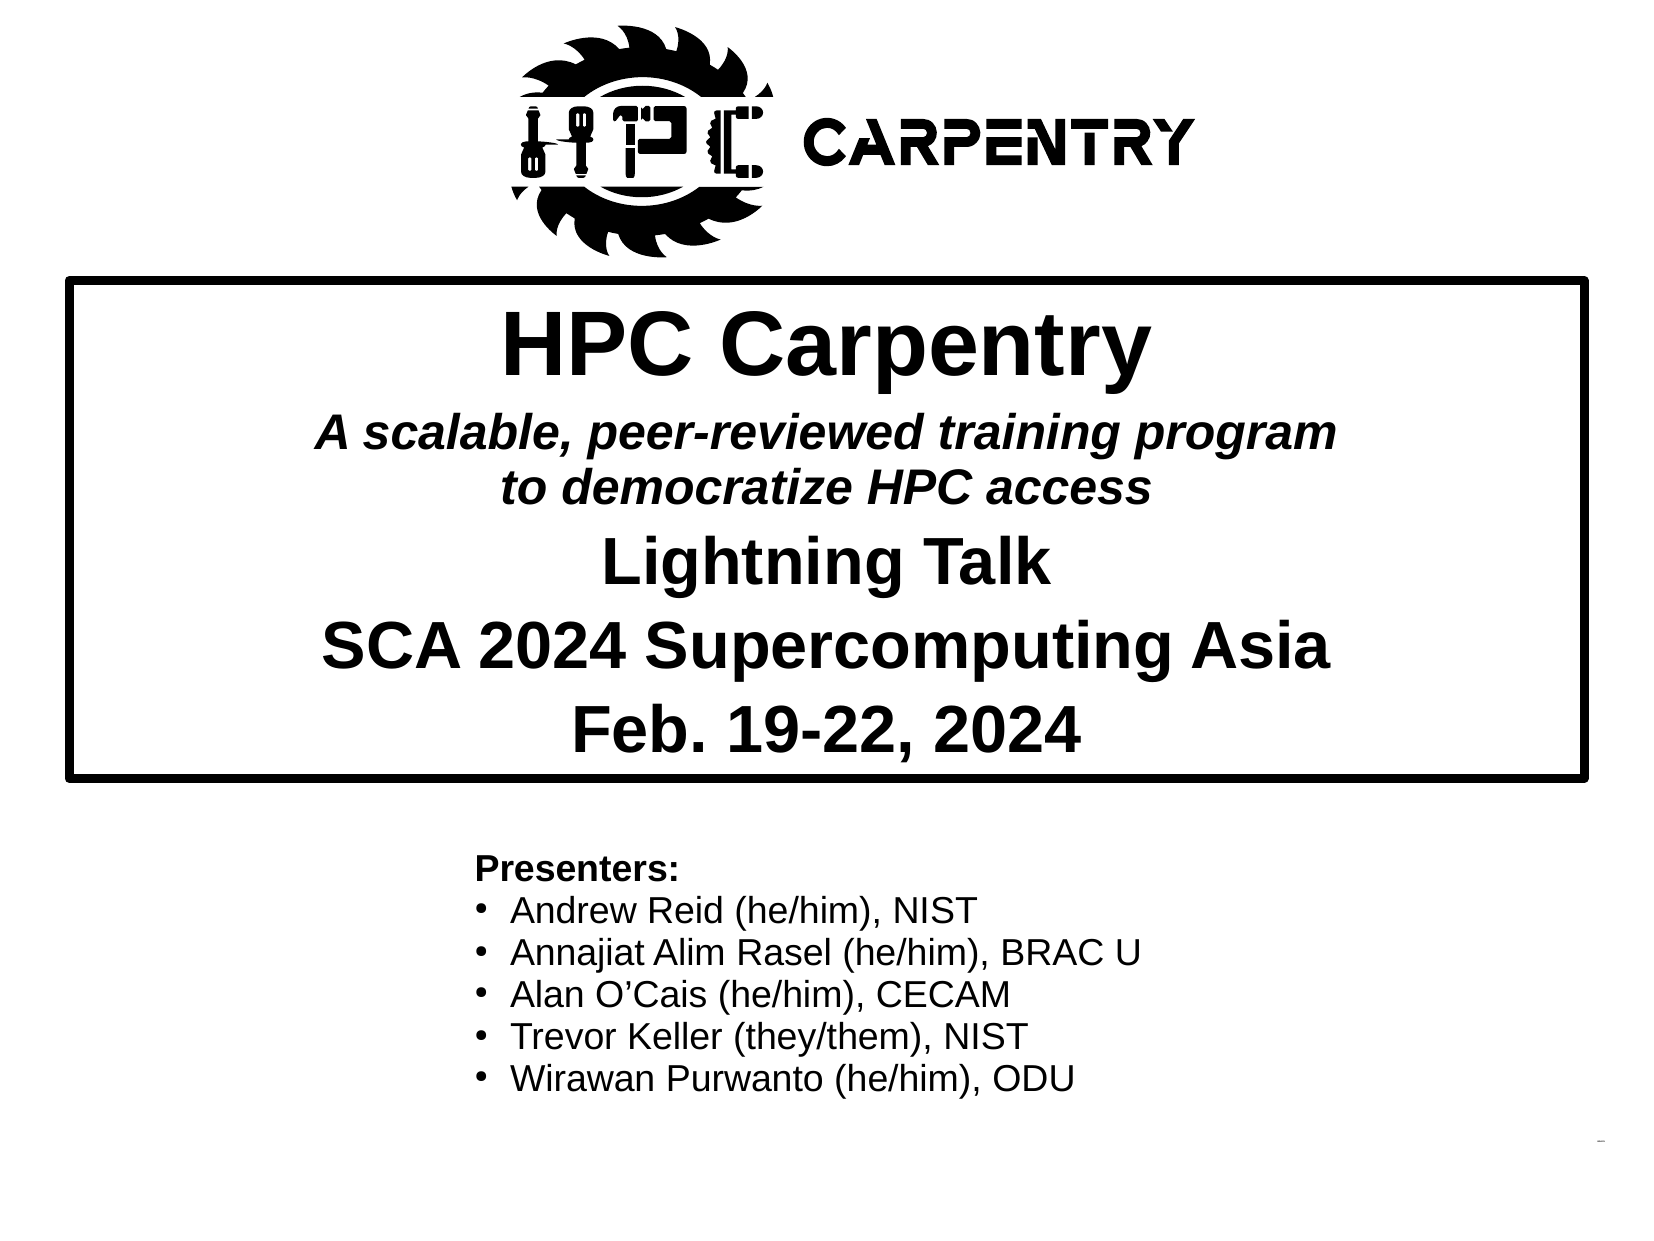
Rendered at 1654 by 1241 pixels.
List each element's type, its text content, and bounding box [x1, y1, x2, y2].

text_box HPC Carpentry A scalable, peer-reviewed training program to democratize HPC access Lightning Talk SCA 2024 Supercomputing Asia Feb. 19-22, 2024 [69, 280, 1585, 779]
picture [395, 0, 1311, 276]
text_box Presenters: Andrew Reid (he/him), NIST Annajiat Alim Rasel (he/him), BRAC U Alan O’Cais (he/him), CECAM Trevor Keller (they/them), NIST Wirawan Purwanto (he/him), ODU BRACU [459, 839, 1621, 1151]
